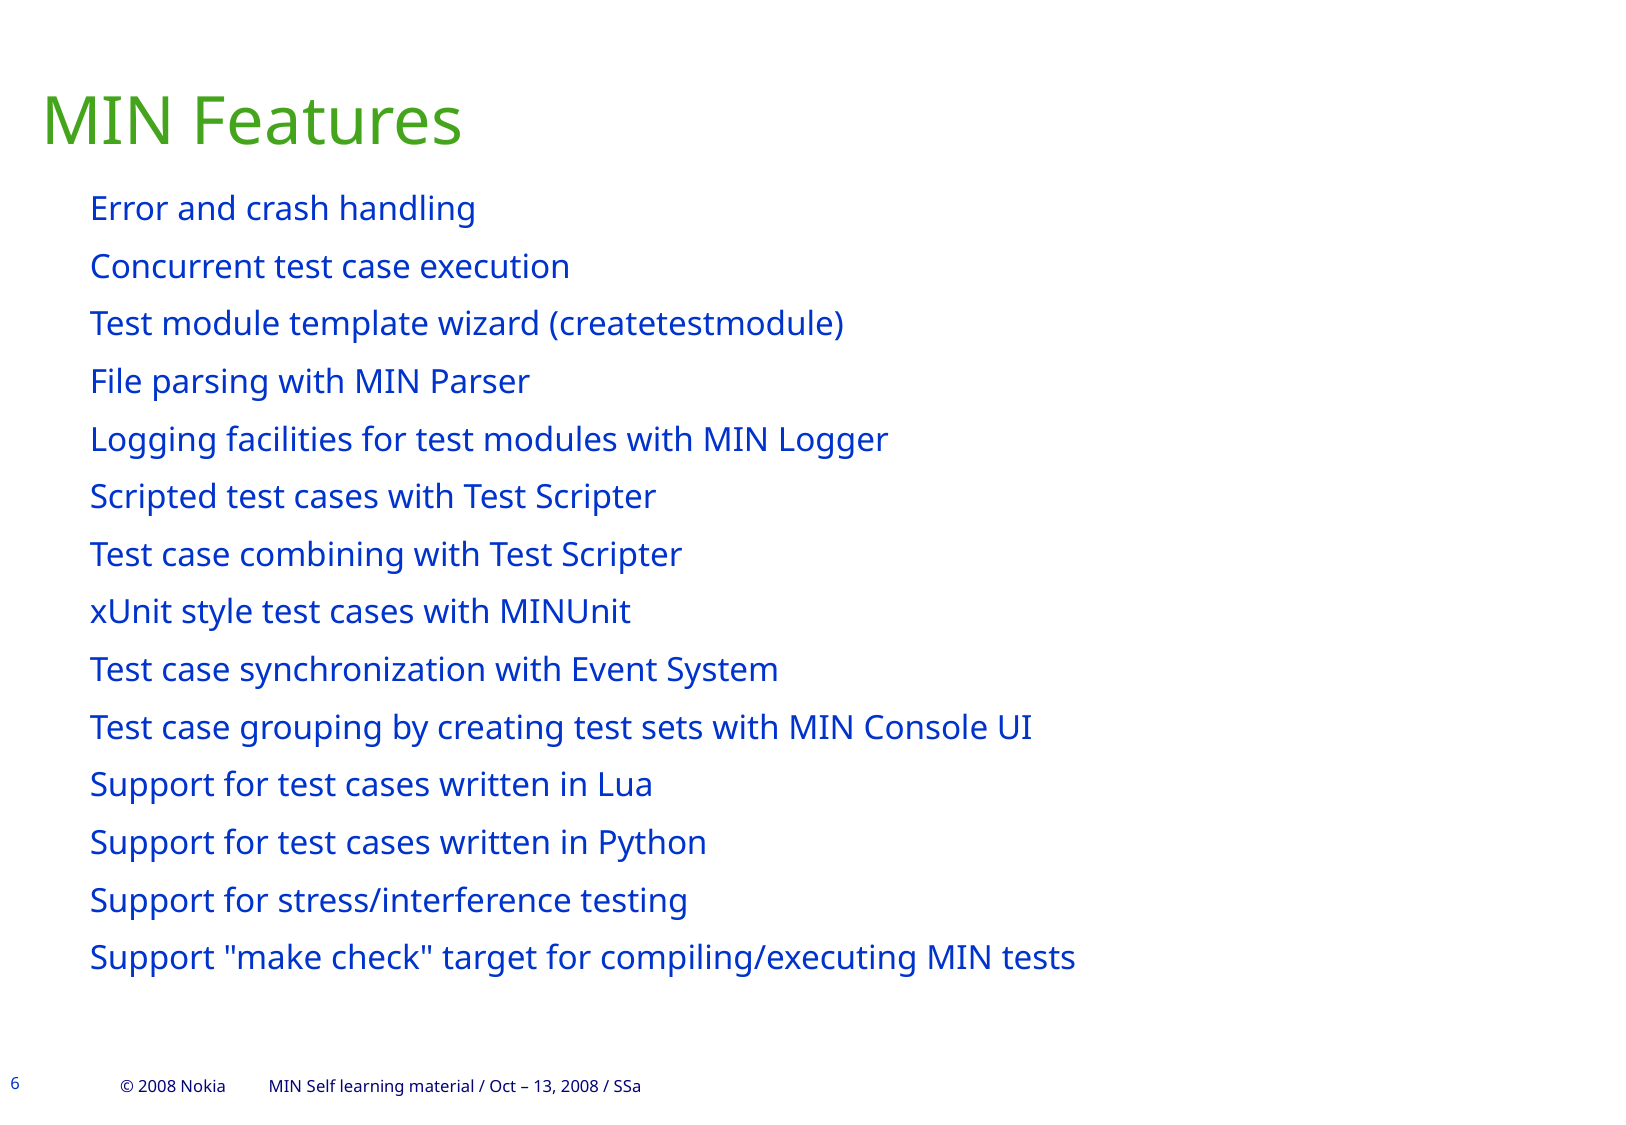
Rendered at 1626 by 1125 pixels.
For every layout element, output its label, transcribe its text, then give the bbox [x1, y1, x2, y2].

list Error and crash handling Concurrent test case execution Test module template wizard (createtestmodule) File parsing with MIN Parser Logging facilities for test modules with MIN Logger Scripted test cases with Test Scripter Test case combining with Test Scripter xUnit style test cases with MINUnit Test case synchronization with Event System Test case grouping by creating test sets with MIN Console UI Support for test cases written in Lua Support for test cases written in Python Support for stress/interference testing Support "make check" target for compiling/executing MIN tests [75, 187, 1538, 938]
title MIN Features [41, 70, 1504, 174]
